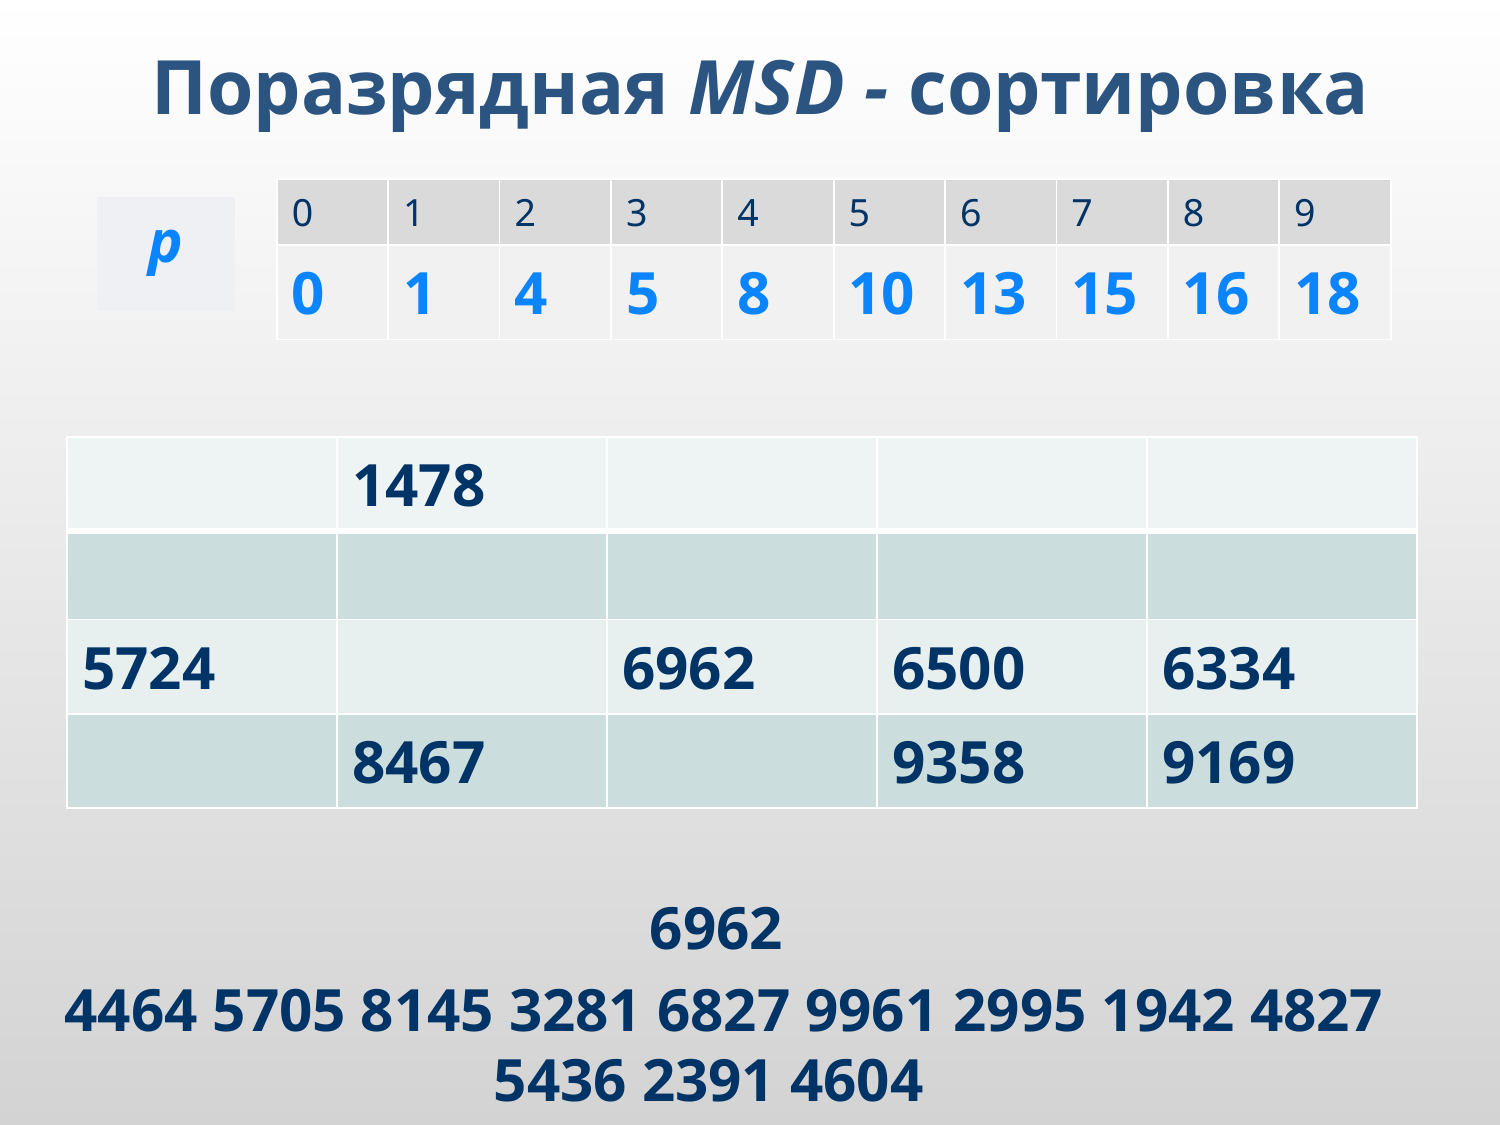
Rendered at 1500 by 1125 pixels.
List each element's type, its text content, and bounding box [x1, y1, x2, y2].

table_cell 5724 [68, 620, 336, 713]
table_header 2 [500, 180, 610, 244]
table_header [68, 438, 336, 528]
table_cell 6334 [1148, 620, 1416, 713]
table_cell [608, 715, 876, 807]
table_header 0 [278, 180, 387, 244]
table_header 7 [1057, 180, 1167, 244]
table_header 6 [946, 180, 1056, 244]
table_cell 0 [278, 246, 387, 339]
table_header 8 [1169, 180, 1278, 244]
table_cell [338, 534, 606, 619]
table_cell 16 [1169, 246, 1278, 339]
table_cell 13 [946, 246, 1056, 339]
text_box 6962 4464 5705 8145 3281 6827 9961 2995 1942 4827 5436 2391 4604 [0, 883, 1433, 1121]
table_cell [68, 715, 336, 807]
table_cell 15 [1057, 246, 1167, 339]
table_header 4 [723, 180, 833, 244]
table_header [878, 438, 1146, 528]
table_cell 5 [612, 246, 721, 339]
table_cell 8 [723, 246, 833, 339]
table_cell 18 [1280, 246, 1390, 339]
table_header 5 [835, 180, 944, 244]
table_cell 1 [389, 246, 499, 339]
table_cell 6962 [608, 620, 876, 713]
table_header 1478 [338, 438, 606, 528]
table_cell [338, 620, 606, 713]
table_cell [68, 534, 336, 619]
text_box p [97, 197, 235, 311]
table_cell [608, 534, 876, 619]
table_cell 9169 [1148, 715, 1416, 807]
table_header 1 [389, 180, 499, 244]
table_cell 8467 [338, 715, 606, 807]
table_cell 10 [835, 246, 944, 339]
table_cell [1148, 534, 1416, 619]
table_cell 4 [500, 246, 610, 339]
table_header [1148, 438, 1416, 528]
table_header [608, 438, 876, 528]
table_cell 9358 [878, 715, 1146, 807]
table_header 9 [1280, 180, 1390, 244]
table_header 3 [612, 180, 721, 244]
table_cell 6500 [878, 620, 1146, 713]
text_box Поразрядная MSD - сортировка [85, 47, 1436, 123]
table_cell [878, 534, 1146, 619]
